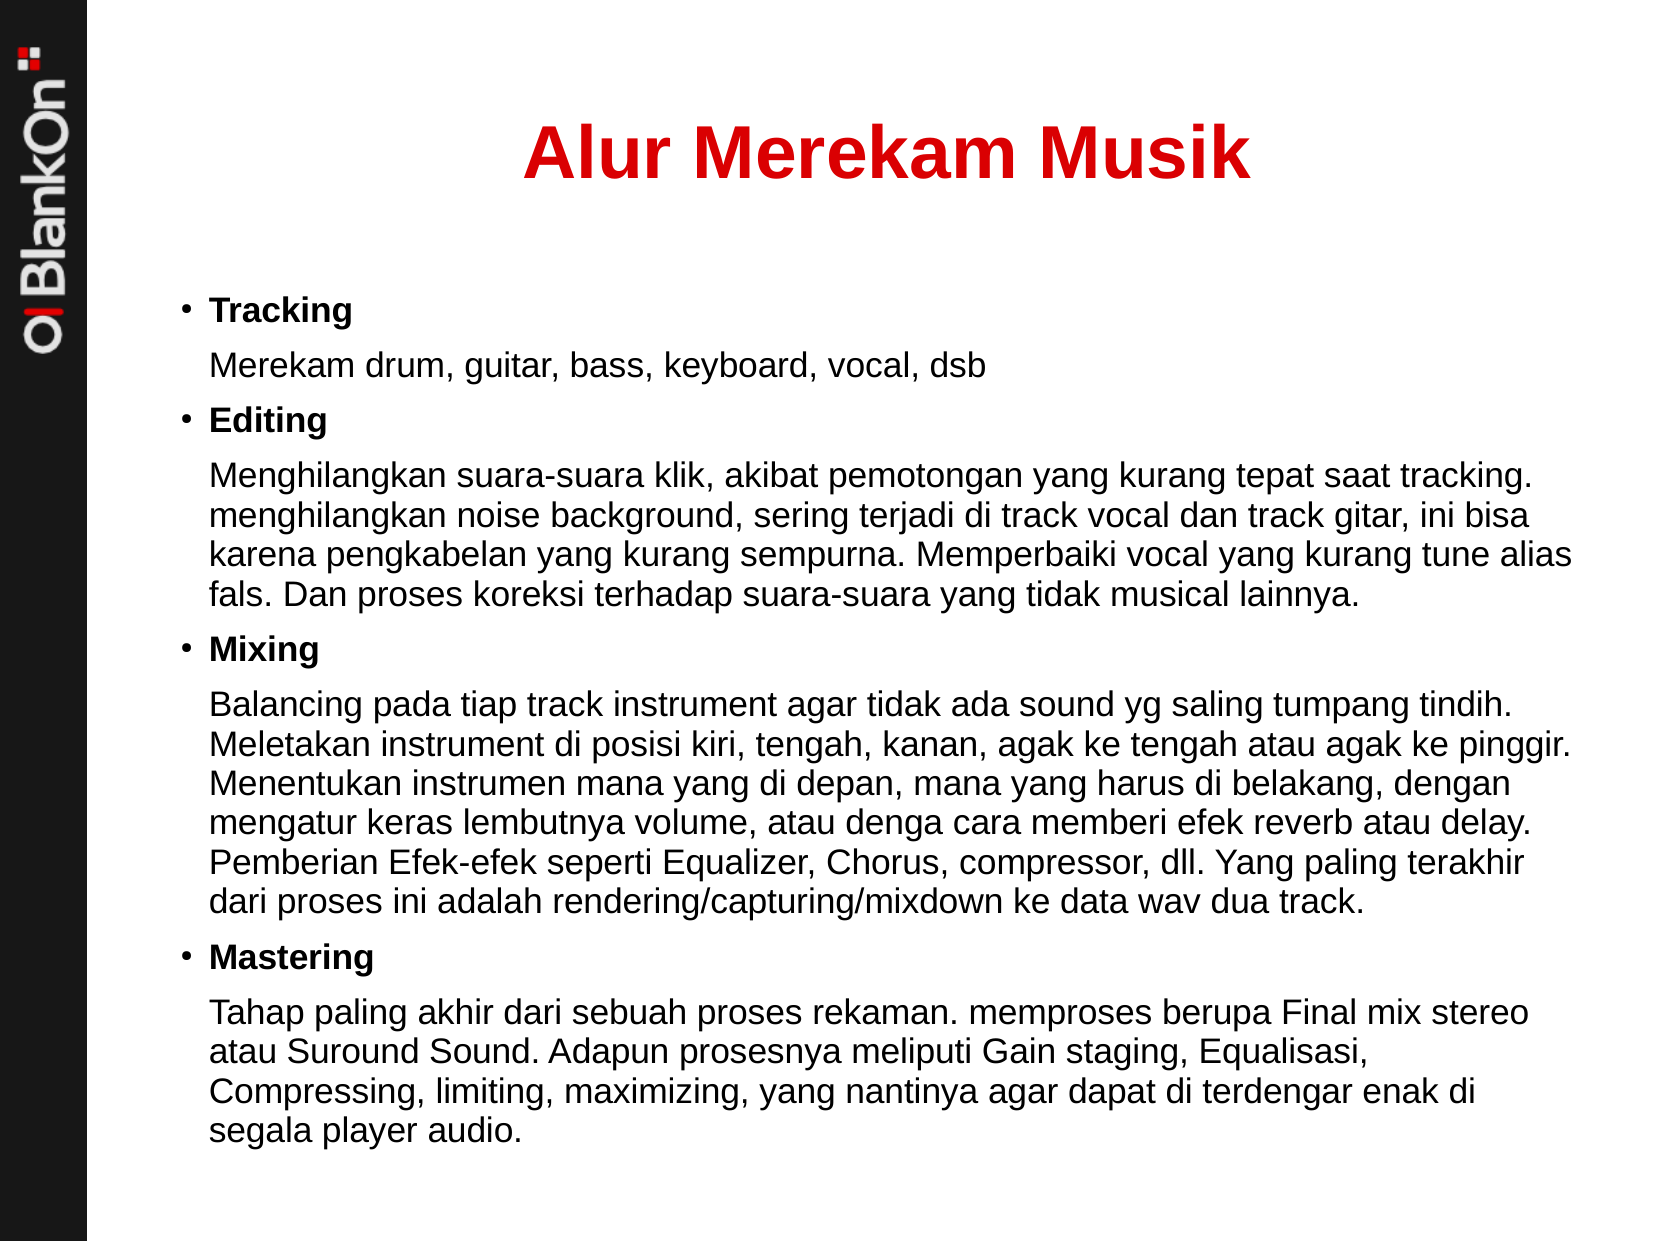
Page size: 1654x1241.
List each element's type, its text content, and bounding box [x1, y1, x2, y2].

title Alur Merekam Musik [124, 49, 1613, 257]
picture [0, 0, 87, 1241]
list Tracking Merekam drum, guitar, bass, keyboard, vocal, dsb Editing Menghilangkan suara-suara klik, akibat pemotongan yang kurang tepat saat tracking. menghilangkan noise background, sering terjadi di track vocal dan track gitar, ini bisa karena pengkabelan yang kurang sempurna. Memperbaiki vocal yang kurang tune alias fals. Dan proses koreksi terhadap suara-suara yang tidak musical lainnya. Mixing Balancing pada tiap track instrument agar tidak ada sound yg saling tumpang tindih. Meletakan instrument di posisi kiri, tengah, kanan, agak ke tengah atau agak ke pinggir. Menentukan instrumen mana yang di depan, mana yang harus di belakang, dengan mengatur keras lembutnya volume, atau denga cara memberi efek reverb atau delay. Pemberian Efek-efek seperti Equalizer, Chorus, compressor, dll. Yang paling terakhir dari proses ini adalah rendering/capturing/mixdown ke data wav dua track. Mastering Tahap paling akhir dari sebuah proses rekaman. memproses berupa Final mix stereo atau Suround Sound. Adapun prosesnya meliputi Gain staging, Equalisasi, Compressing, limiting, maximizing, yang nantinya agar dapat di terdengar enak di segala player audio. [171, 290, 1589, 1182]
